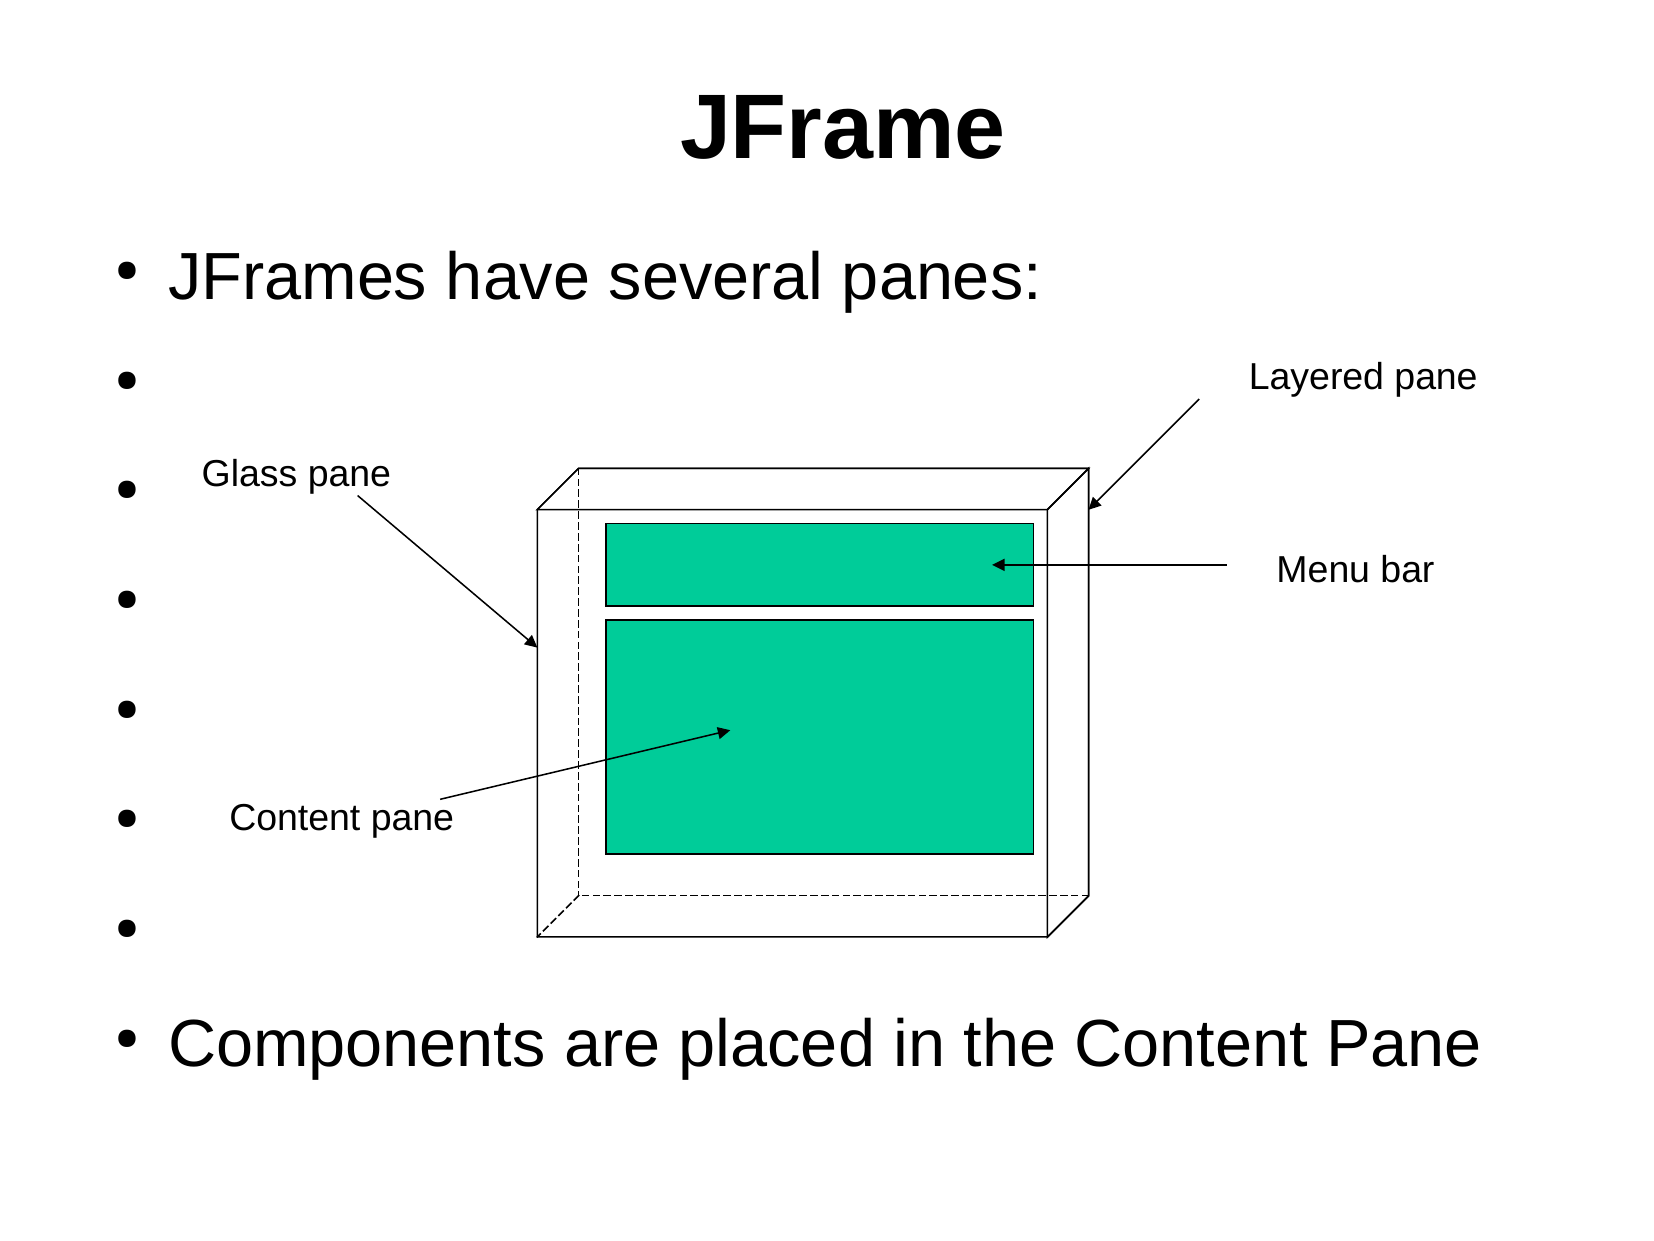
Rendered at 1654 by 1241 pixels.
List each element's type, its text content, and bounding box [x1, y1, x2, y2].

title JFrame [82, 49, 1571, 196]
text_box Menu bar [1226, 537, 1450, 598]
text_box Content pane [179, 785, 469, 846]
text_box Layered pane [1198, 344, 1493, 405]
list JFrames have several panes: Components are placed in the Content Pane [82, 225, 1538, 1186]
text_box Glass pane [151, 440, 406, 502]
